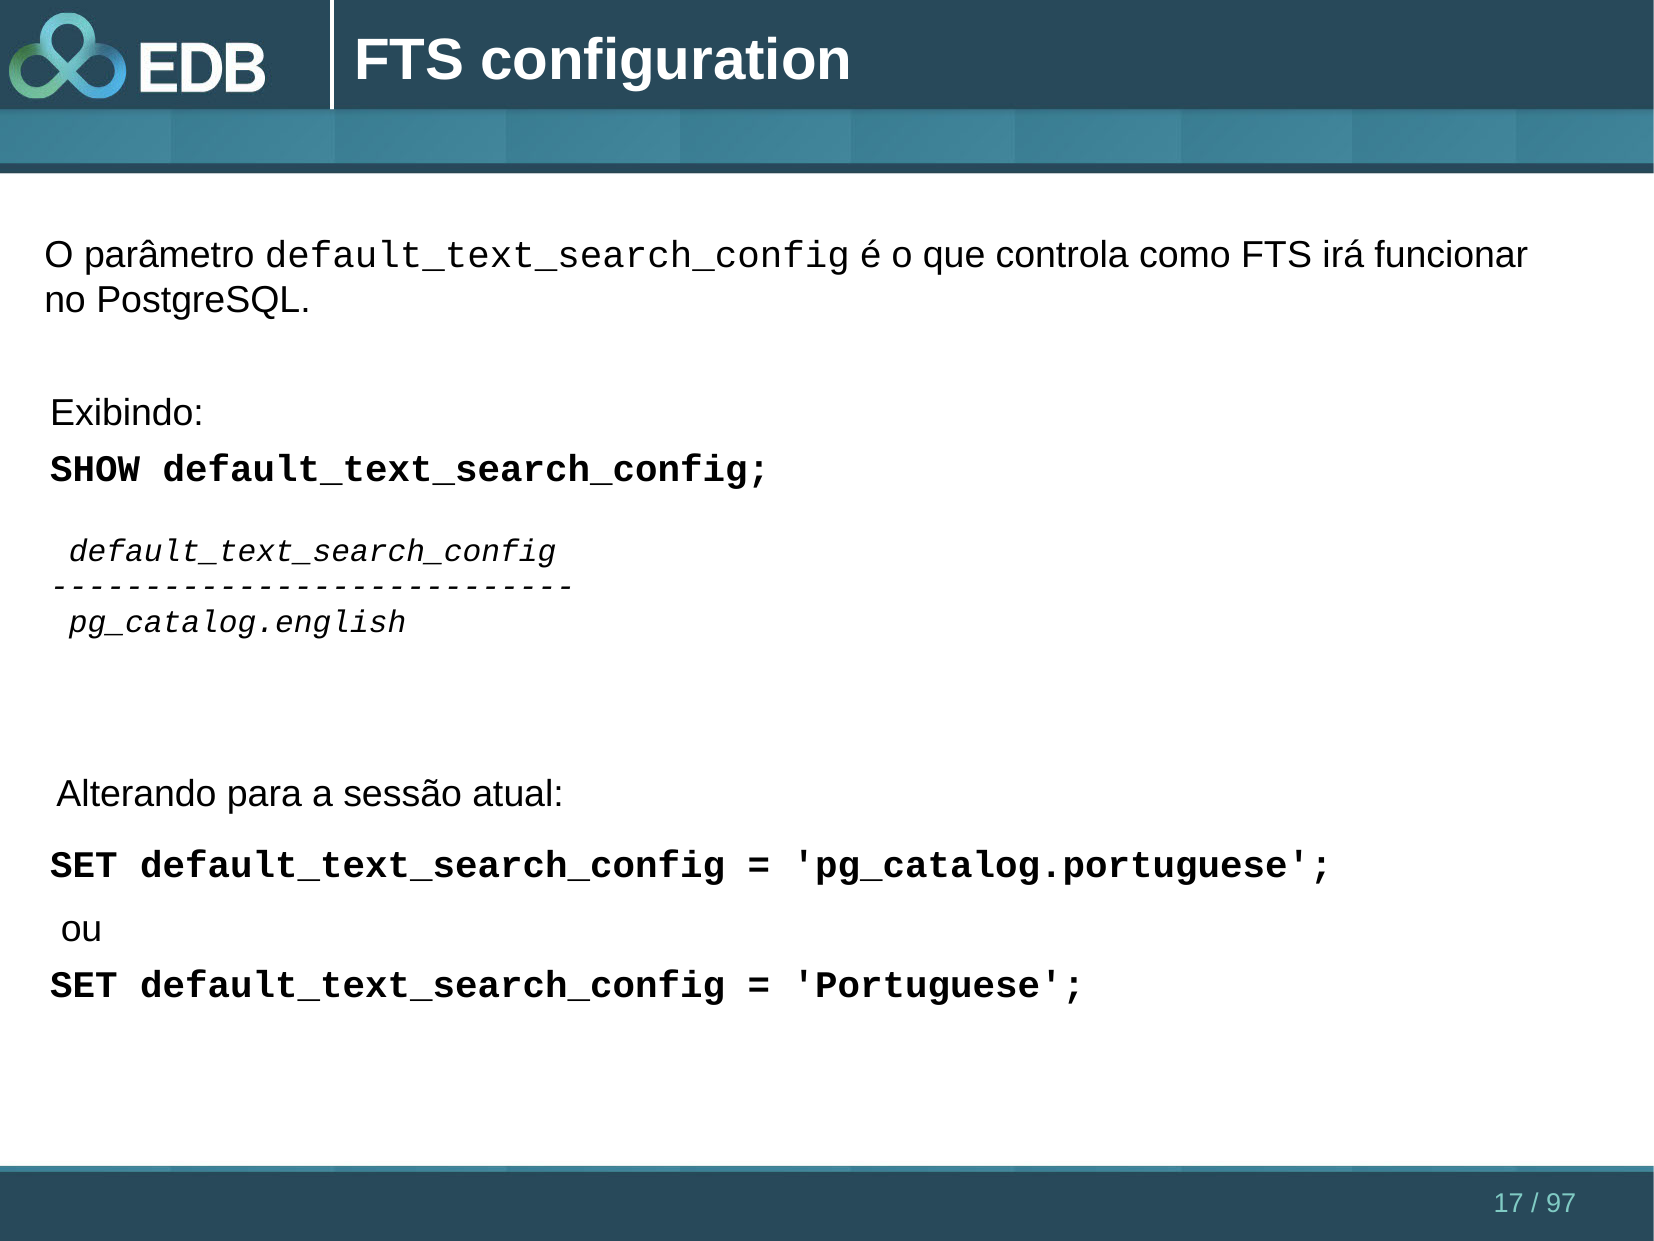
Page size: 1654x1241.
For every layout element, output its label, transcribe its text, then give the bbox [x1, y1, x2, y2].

text_box SET default_text_search_config = 'Portuguese'; [35, 958, 1359, 1016]
title FTS configuration [354, 26, 1595, 92]
text_box Alterando para a sessão atual: [41, 764, 591, 827]
text_box SET default_text_search_config = 'pg_catalog.portuguese'; [35, 838, 1359, 896]
picture [0, 0, 1654, 1241]
text_box Exibindo: [35, 383, 270, 441]
text_box SHOW default_text_search_config; default_text_search_config ---------------------------- pg_catalog.english [35, 442, 1034, 650]
text_box O parâmetro default_text_search_config é o que controla como FTS irá funcionar no PostgreSQL. [29, 226, 1595, 329]
text_box ou [46, 899, 237, 957]
